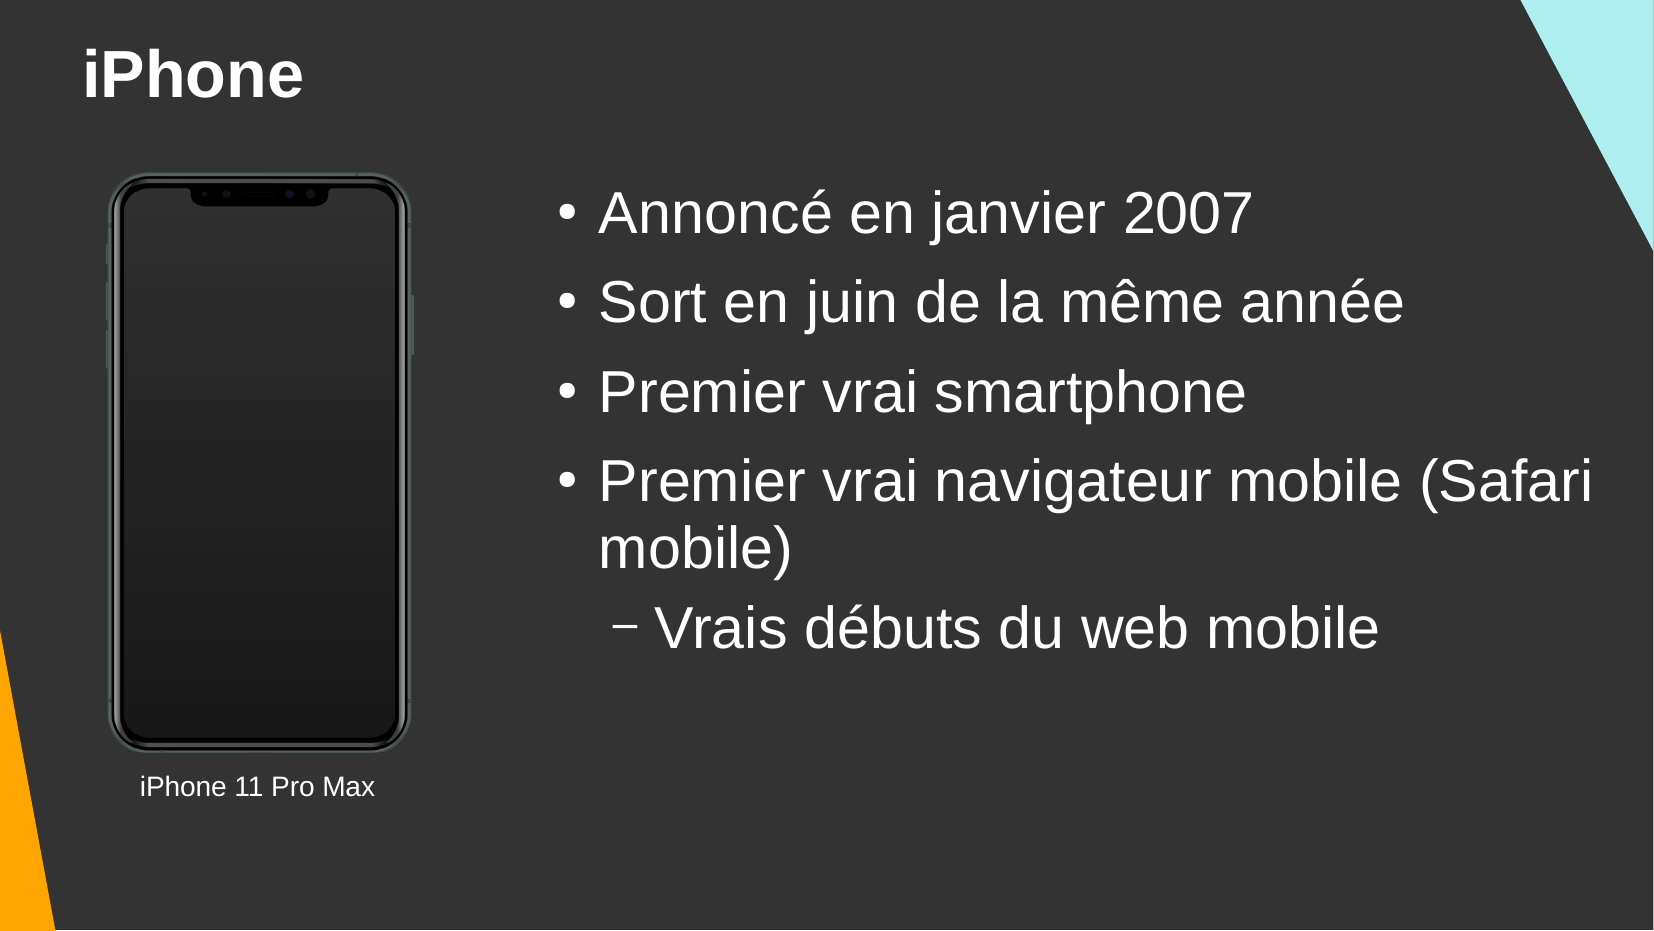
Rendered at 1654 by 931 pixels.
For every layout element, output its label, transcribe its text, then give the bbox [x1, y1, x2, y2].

text_box iPhone 11 Pro Max [125, 763, 473, 810]
list Annoncé en janvier 2007 Sort en juin de la même année Premier vrai smartphone Premier vrai navigateur mobile (Safari mobile) Vrais débuts du web mobile [542, 179, 1607, 665]
title iPhone [82, 37, 1571, 114]
picture [106, 172, 414, 753]
text_box [0, 630, 56, 931]
text_box [1520, 0, 1654, 253]
